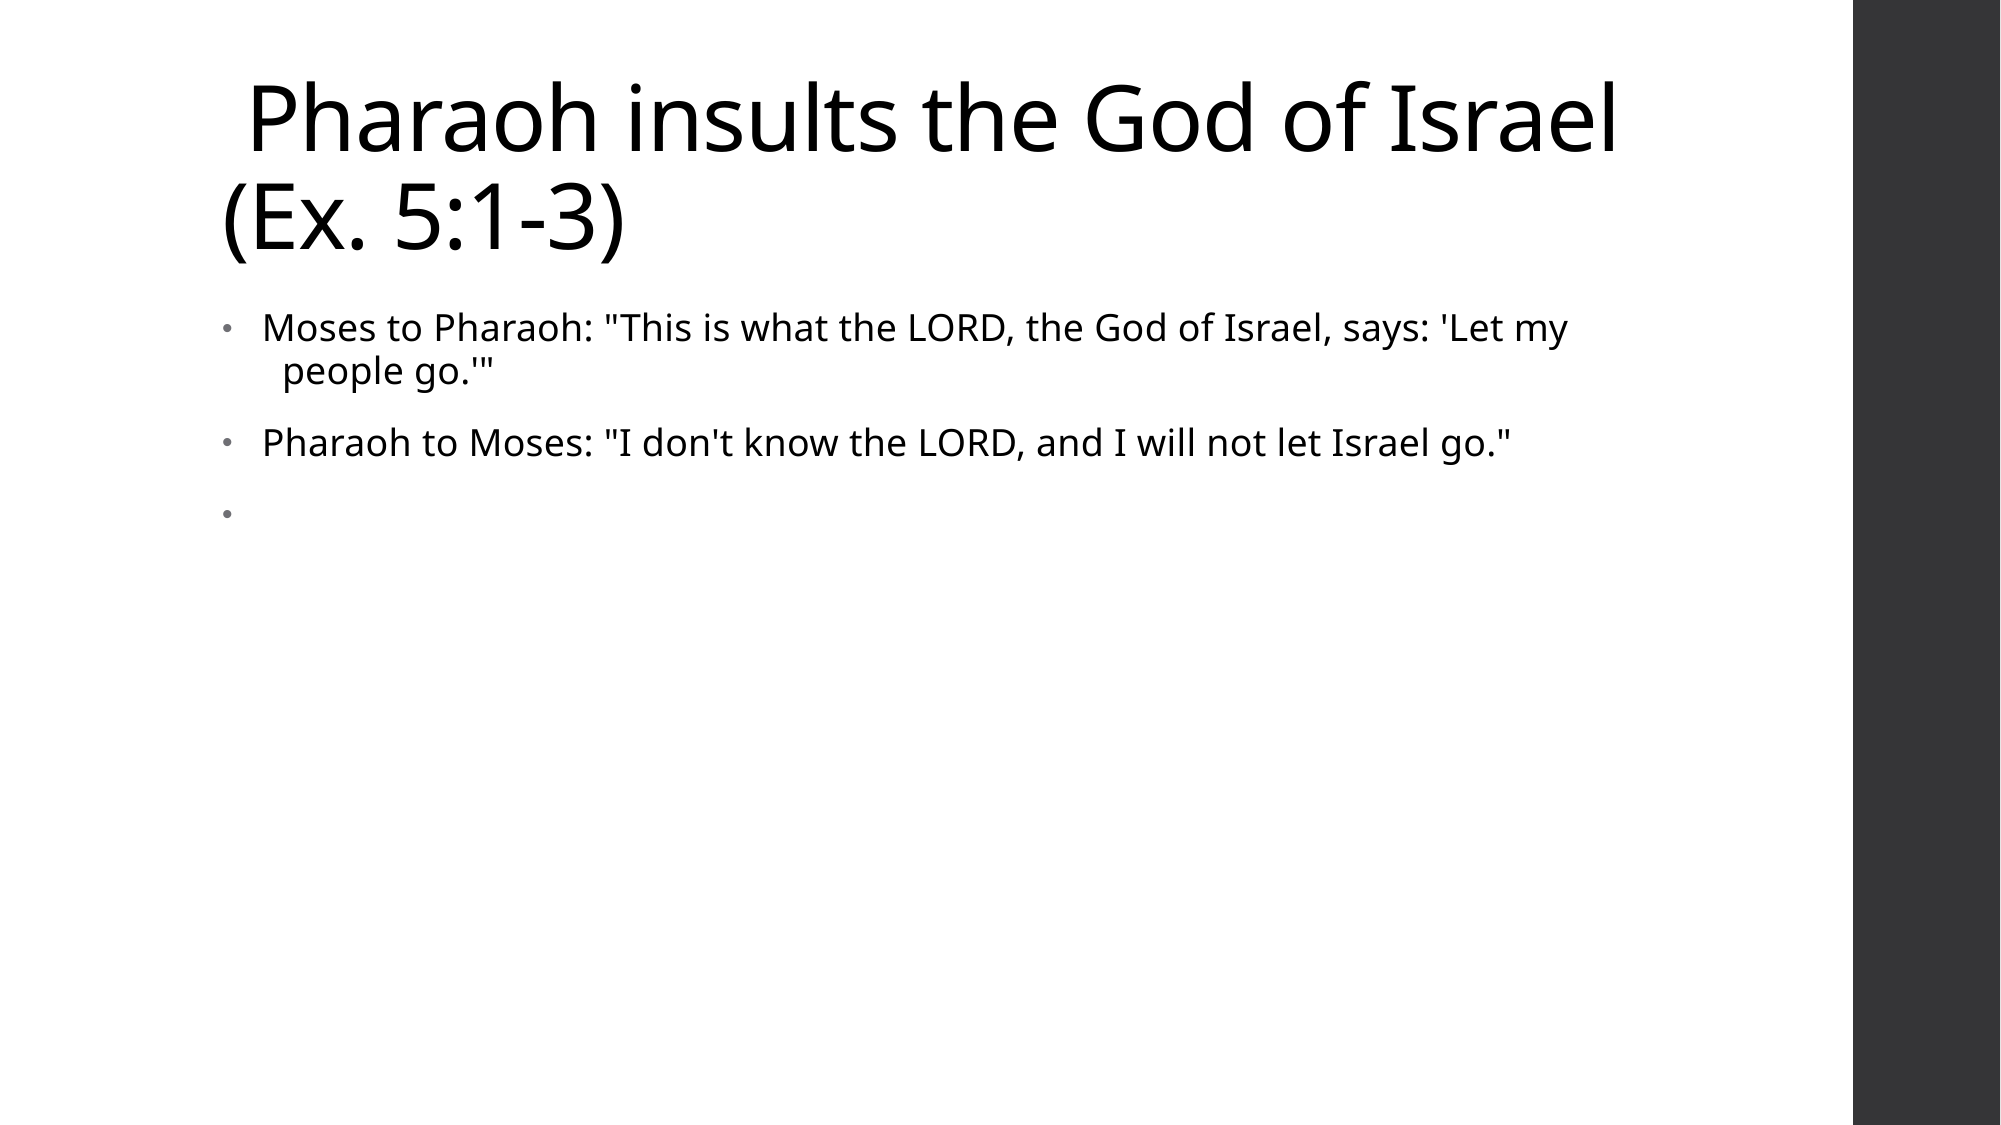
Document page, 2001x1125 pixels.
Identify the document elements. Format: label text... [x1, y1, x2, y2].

title Pharaoh insults the God of Israel (Ex. 5:1-3) [206, 60, 1797, 278]
list Moses to Pharaoh: "This is what the LORD, the God of Israel, says: 'Let my people go.'" Pharaoh to Moses: "I don't know the LORD, and I will not let Israel go." [206, 299, 1617, 1014]
